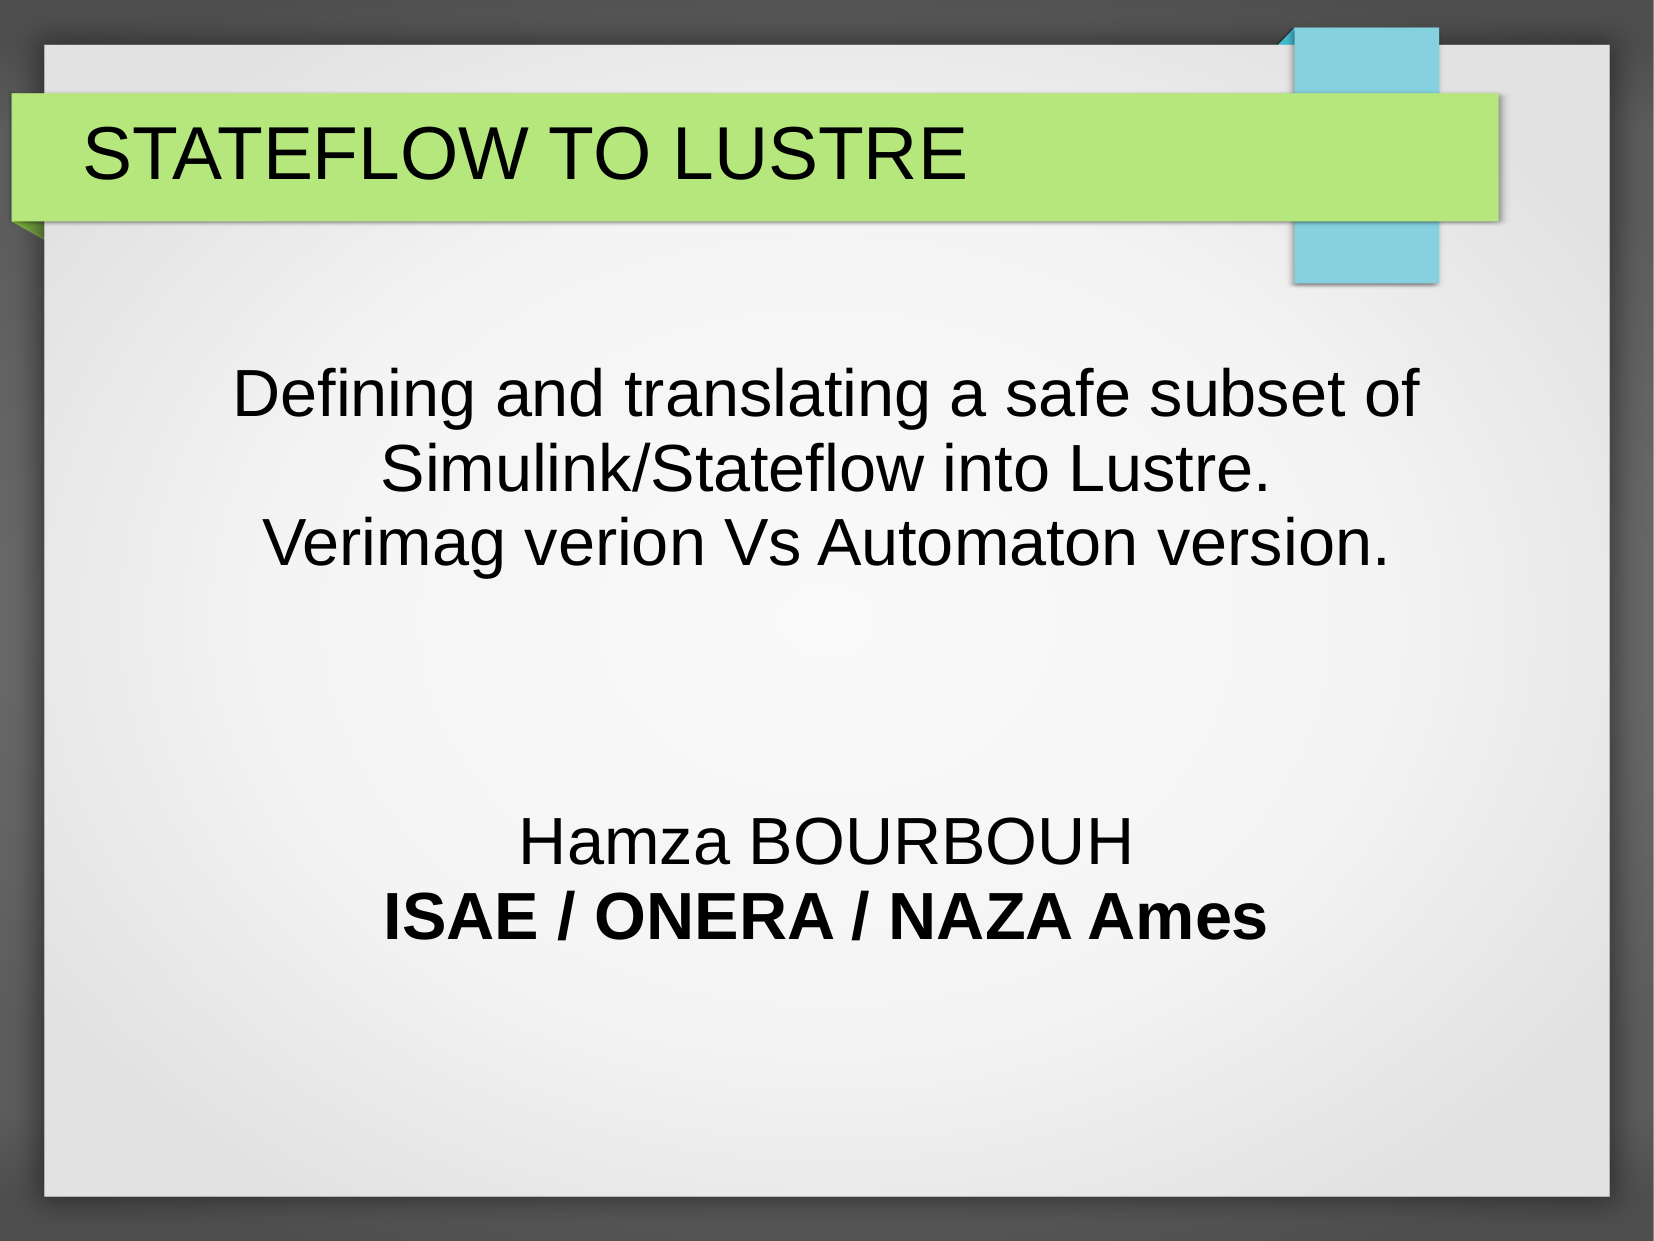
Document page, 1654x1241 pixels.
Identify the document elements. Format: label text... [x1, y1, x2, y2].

picture [0, 0, 1654, 1241]
title STATEFLOW TO LUSTRE [82, 94, 1264, 213]
subtitle Defining and translating a safe subset of Simulink/Stateflow into Lustre. Verimag verion Vs Automaton version. Hamza BOURBOUH ISAE / ONERA / NAZA Ames [82, 295, 1571, 1015]
